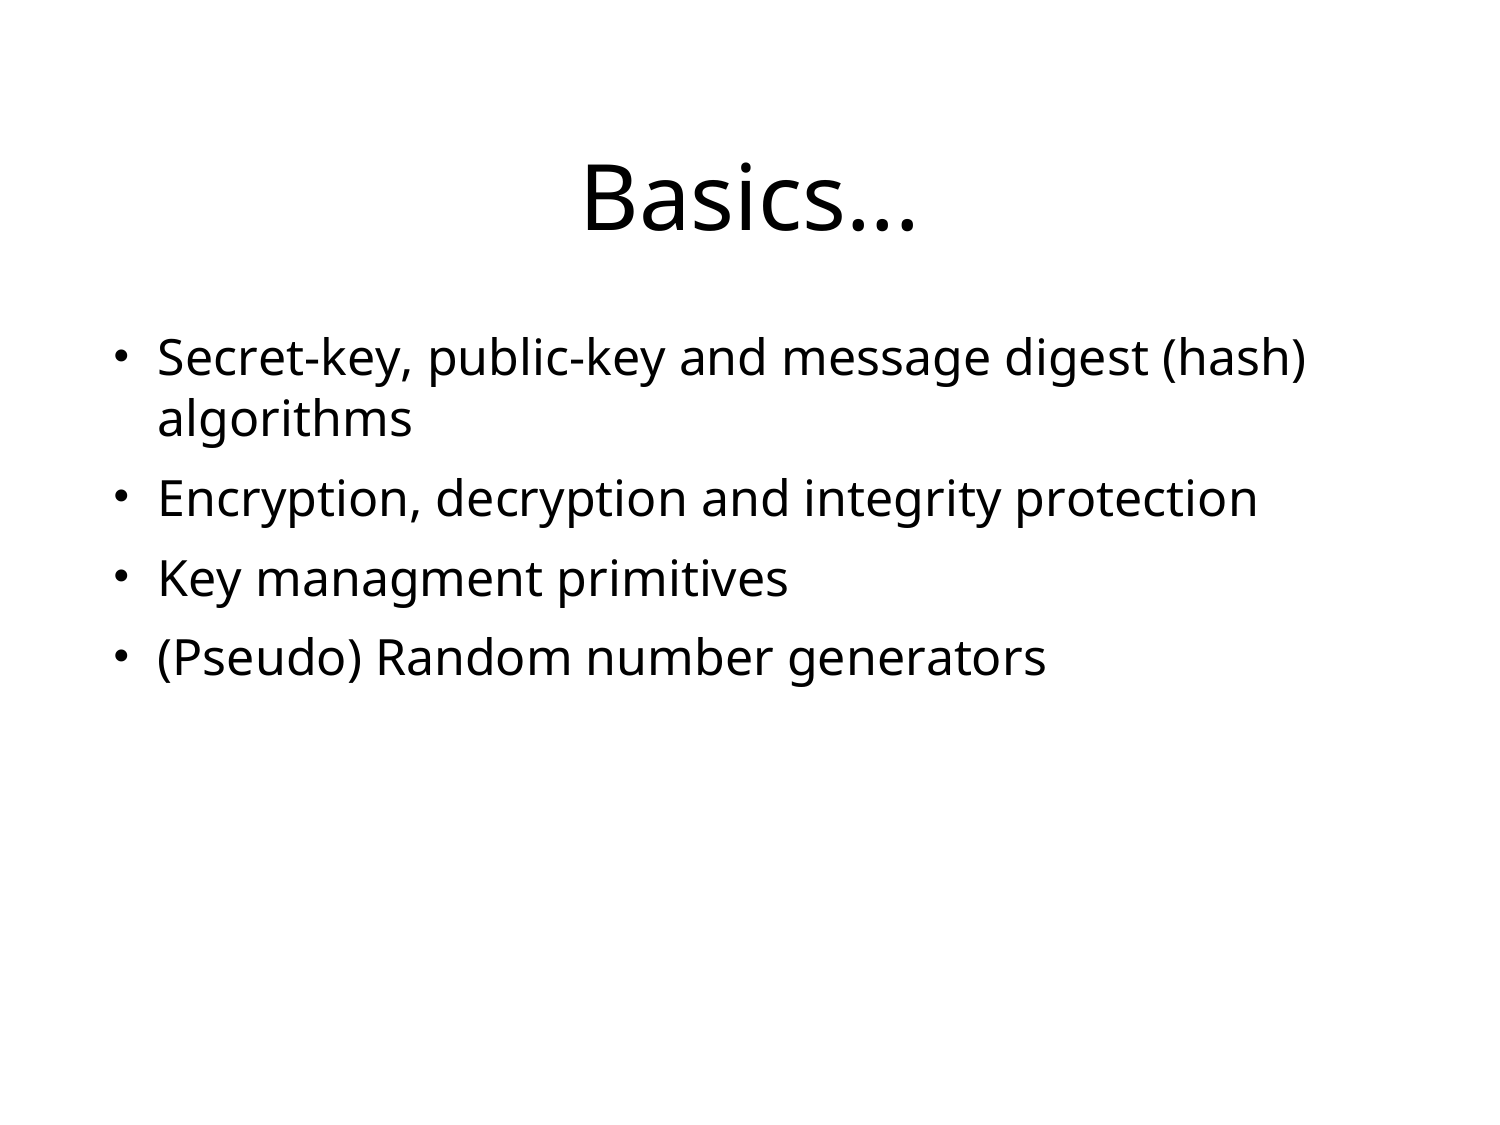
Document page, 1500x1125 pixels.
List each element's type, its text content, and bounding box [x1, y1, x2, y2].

title Basics... [112, 99, 1388, 288]
list Secret-key, public-key and message digest (hash) algorithms Encryption, decryption and integrity protection Key managment primitives (Pseudo) Random number generators [112, 324, 1388, 1000]
